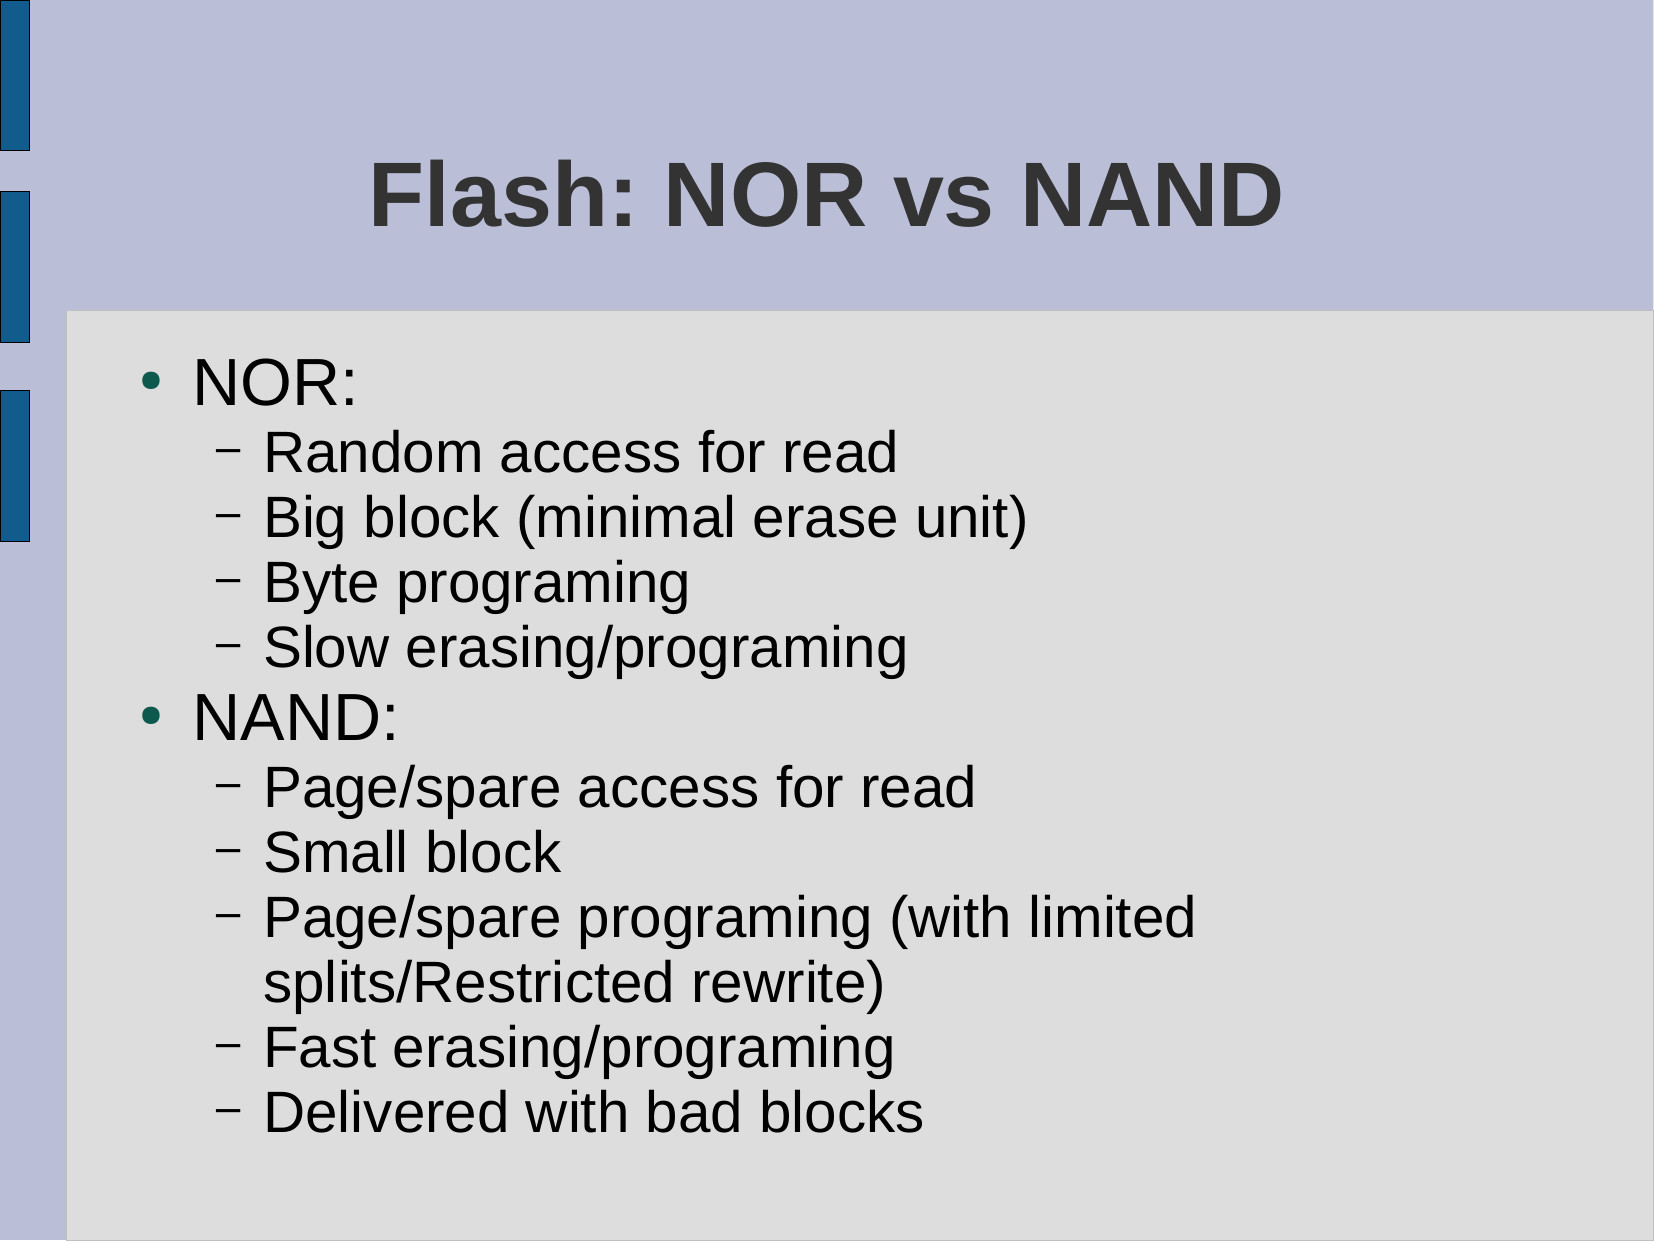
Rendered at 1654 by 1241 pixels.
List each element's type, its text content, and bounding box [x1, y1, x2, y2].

list NOR: Random access for read Big block (minimal erase unit) Byte programing Slow erasing/programing NAND: Page/spare access for read Small block Page/spare programing (with limited splits/Restricted rewrite) Fast erasing/programing Delivered with bad blocks [121, 344, 1534, 1143]
title Flash: NOR vs NAND [121, 91, 1534, 299]
